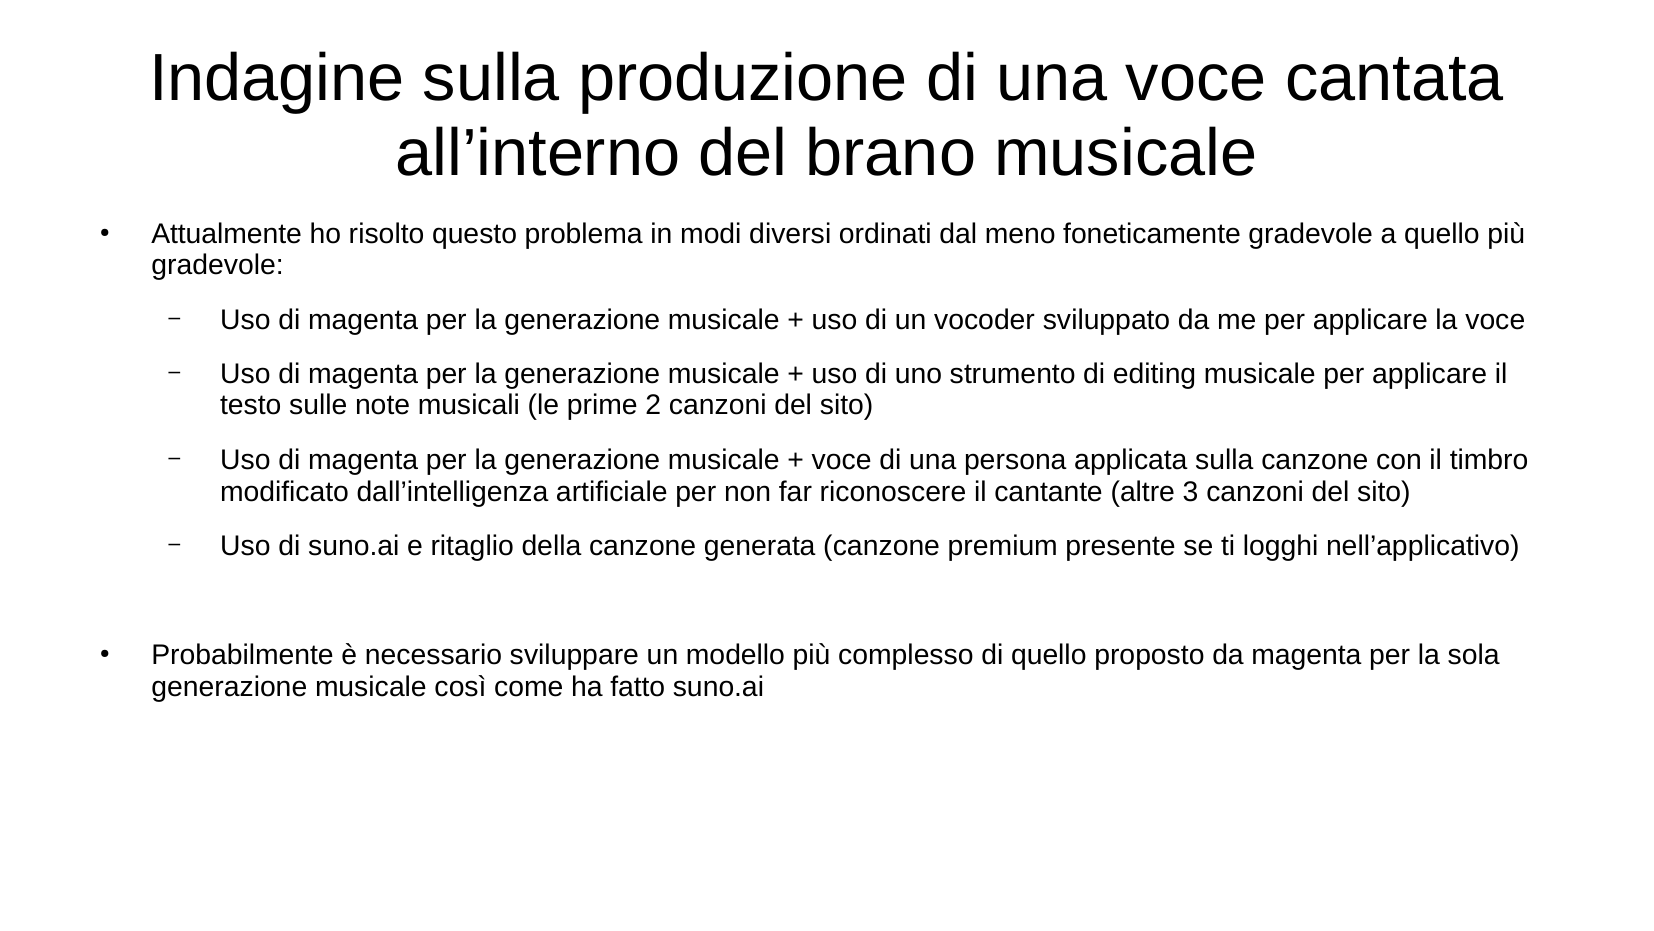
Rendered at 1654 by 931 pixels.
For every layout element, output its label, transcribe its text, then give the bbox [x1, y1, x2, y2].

title Indagine sulla produzione di una voce cantata all’interno del brano musicale [82, 37, 1571, 193]
list Attualmente ho risolto questo problema in modi diversi ordinati dal meno foneticamente gradevole a quello più gradevole: Uso di magenta per la generazione musicale + uso di un vocoder sviluppato da me per applicare la voce Uso di magenta per la generazione musicale + uso di uno strumento di editing musicale per applicare il testo sulle note musicali (le prime 2 canzoni del sito) Uso di magenta per la generazione musicale + voce di una persona applicata sulla canzone con il timbro modificato dall’intelligenza artificiale per non far riconoscere il cantante (altre 3 canzoni del sito) Uso di suno.ai e ritaglio della canzone generata (canzone premium presente se ti logghi nell’applicativo) Probabilmente è necessario sviluppare un modello più complesso di quello proposto da magenta per la sola generazione musicale così come ha fatto suno.ai [82, 217, 1571, 758]
